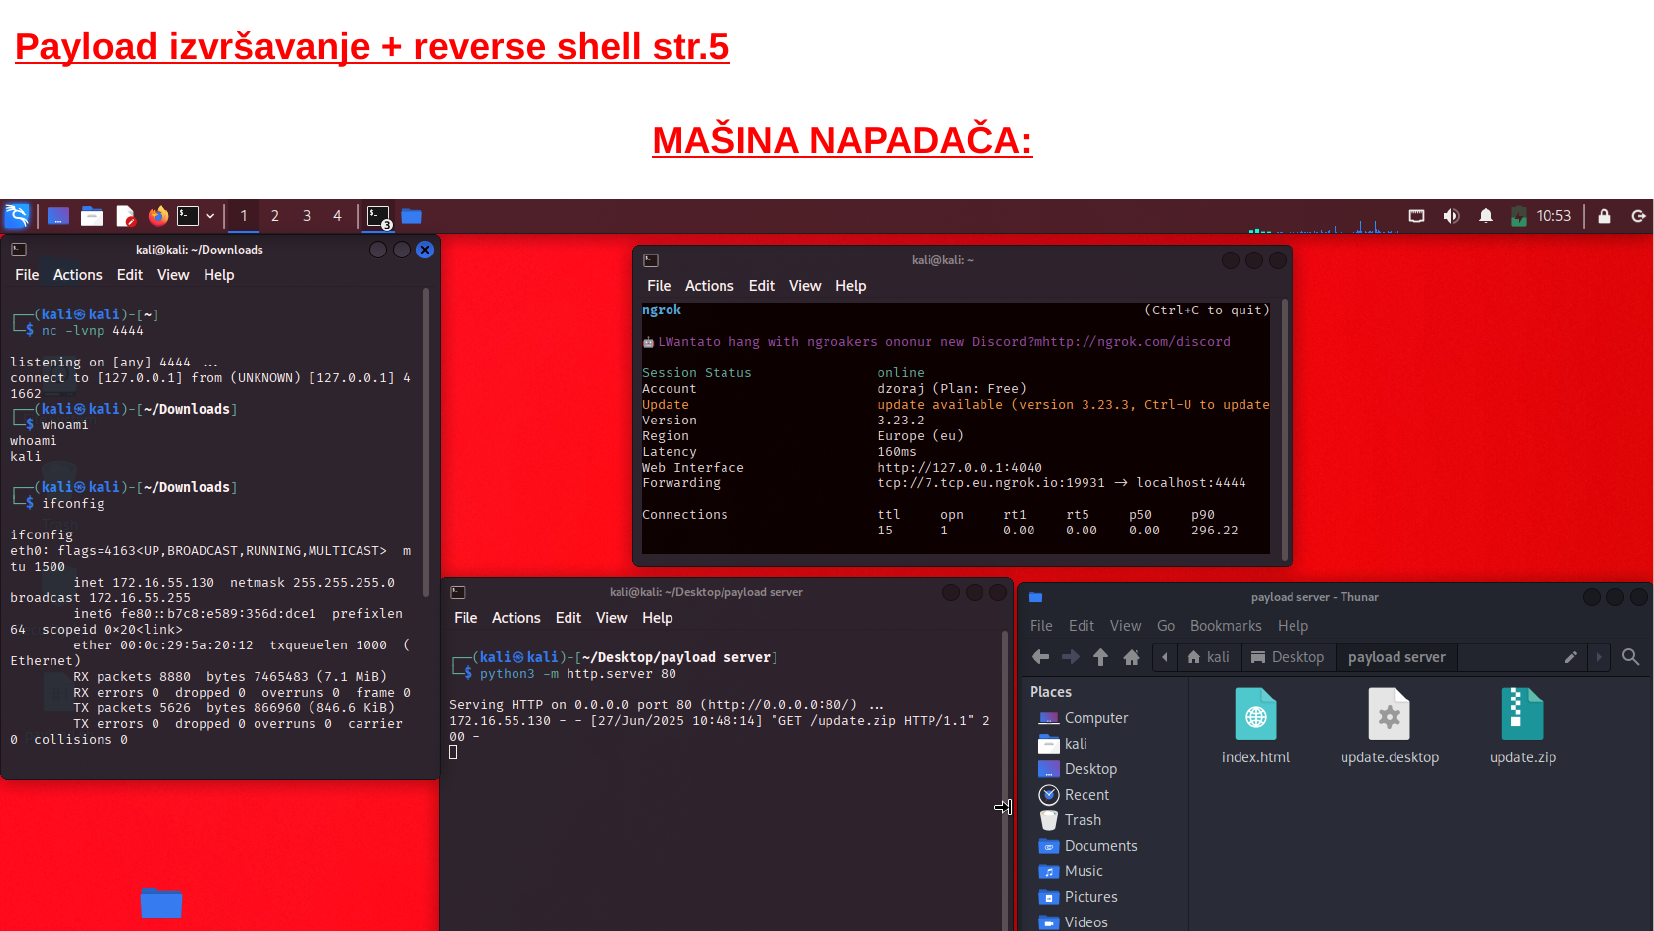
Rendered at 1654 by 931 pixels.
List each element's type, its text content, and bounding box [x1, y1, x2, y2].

picture [0, 199, 1654, 931]
text_box Payload izvršavanje + reverse shell str.5 [0, 18, 863, 113]
text_box MAŠINA NAPADAČA: [637, 112, 1501, 199]
